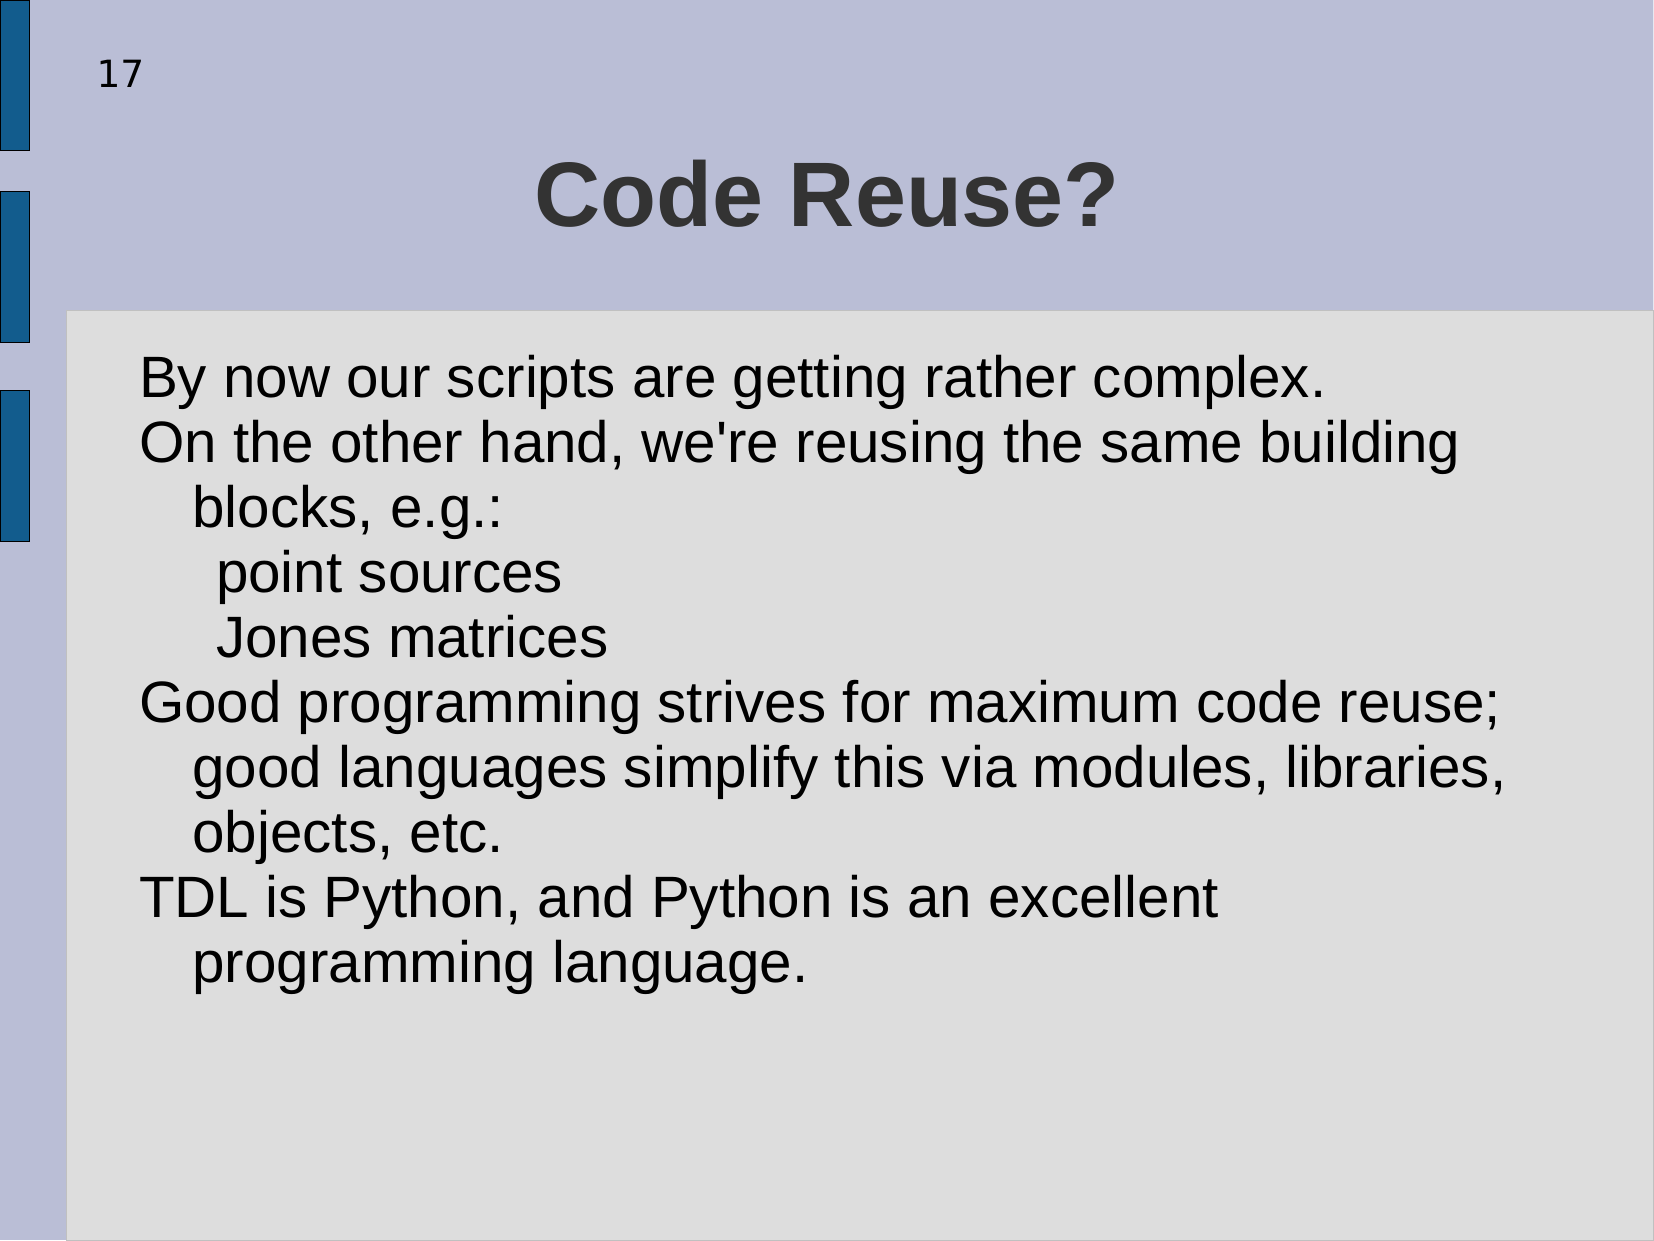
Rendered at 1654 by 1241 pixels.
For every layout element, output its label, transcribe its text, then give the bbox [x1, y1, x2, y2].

list By now our scripts are getting rather complex. On the other hand, we're reusing the same building blocks, e.g.: point sources Jones matrices Good programming strives for maximum code reuse; good languages simplify this via modules, libraries, objects, etc. TDL is Python, and Python is an excellent programming language. [121, 344, 1534, 1127]
title Code Reuse? [121, 91, 1534, 299]
text_box <number> [84, 45, 319, 119]
